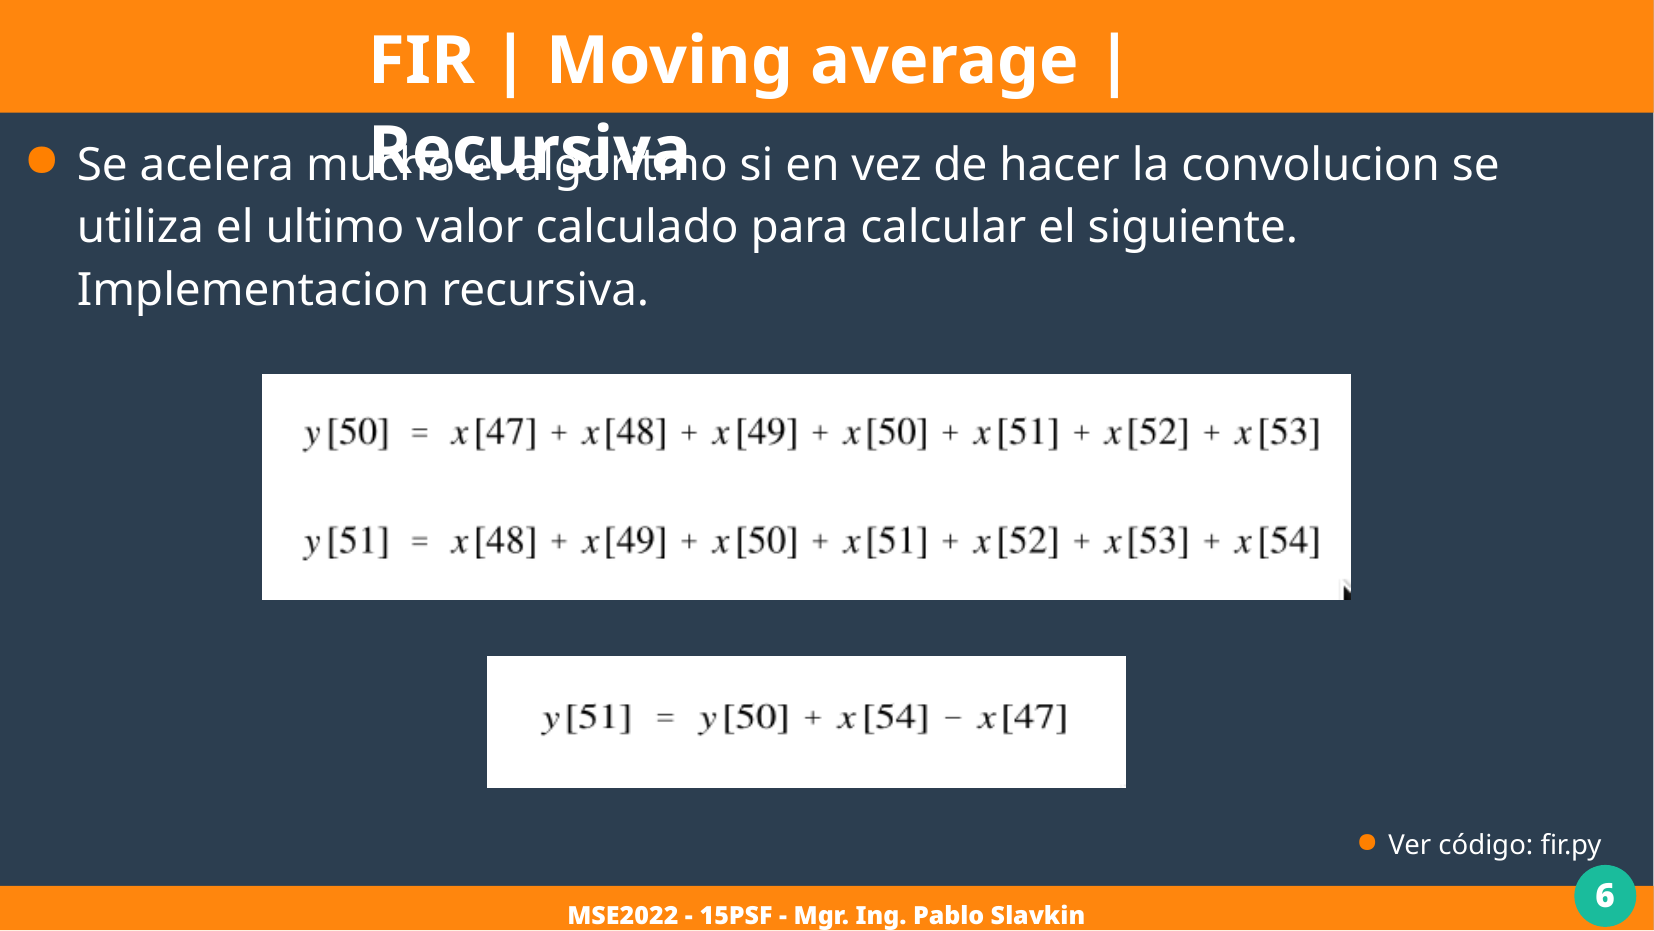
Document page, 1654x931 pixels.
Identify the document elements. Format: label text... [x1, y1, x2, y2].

title FIR | Moving average | Recursiva [368, 11, 1457, 120]
picture [262, 374, 1351, 601]
list Se acelera mucho el algoritmo si en vez de hacer la convolucion se utiliza el ultimo valor calculado para calcular el siguiente. Implementacion recursiva. [5, 131, 1538, 413]
list Ver código: fir.py [1345, 825, 1603, 873]
picture [487, 656, 1126, 788]
